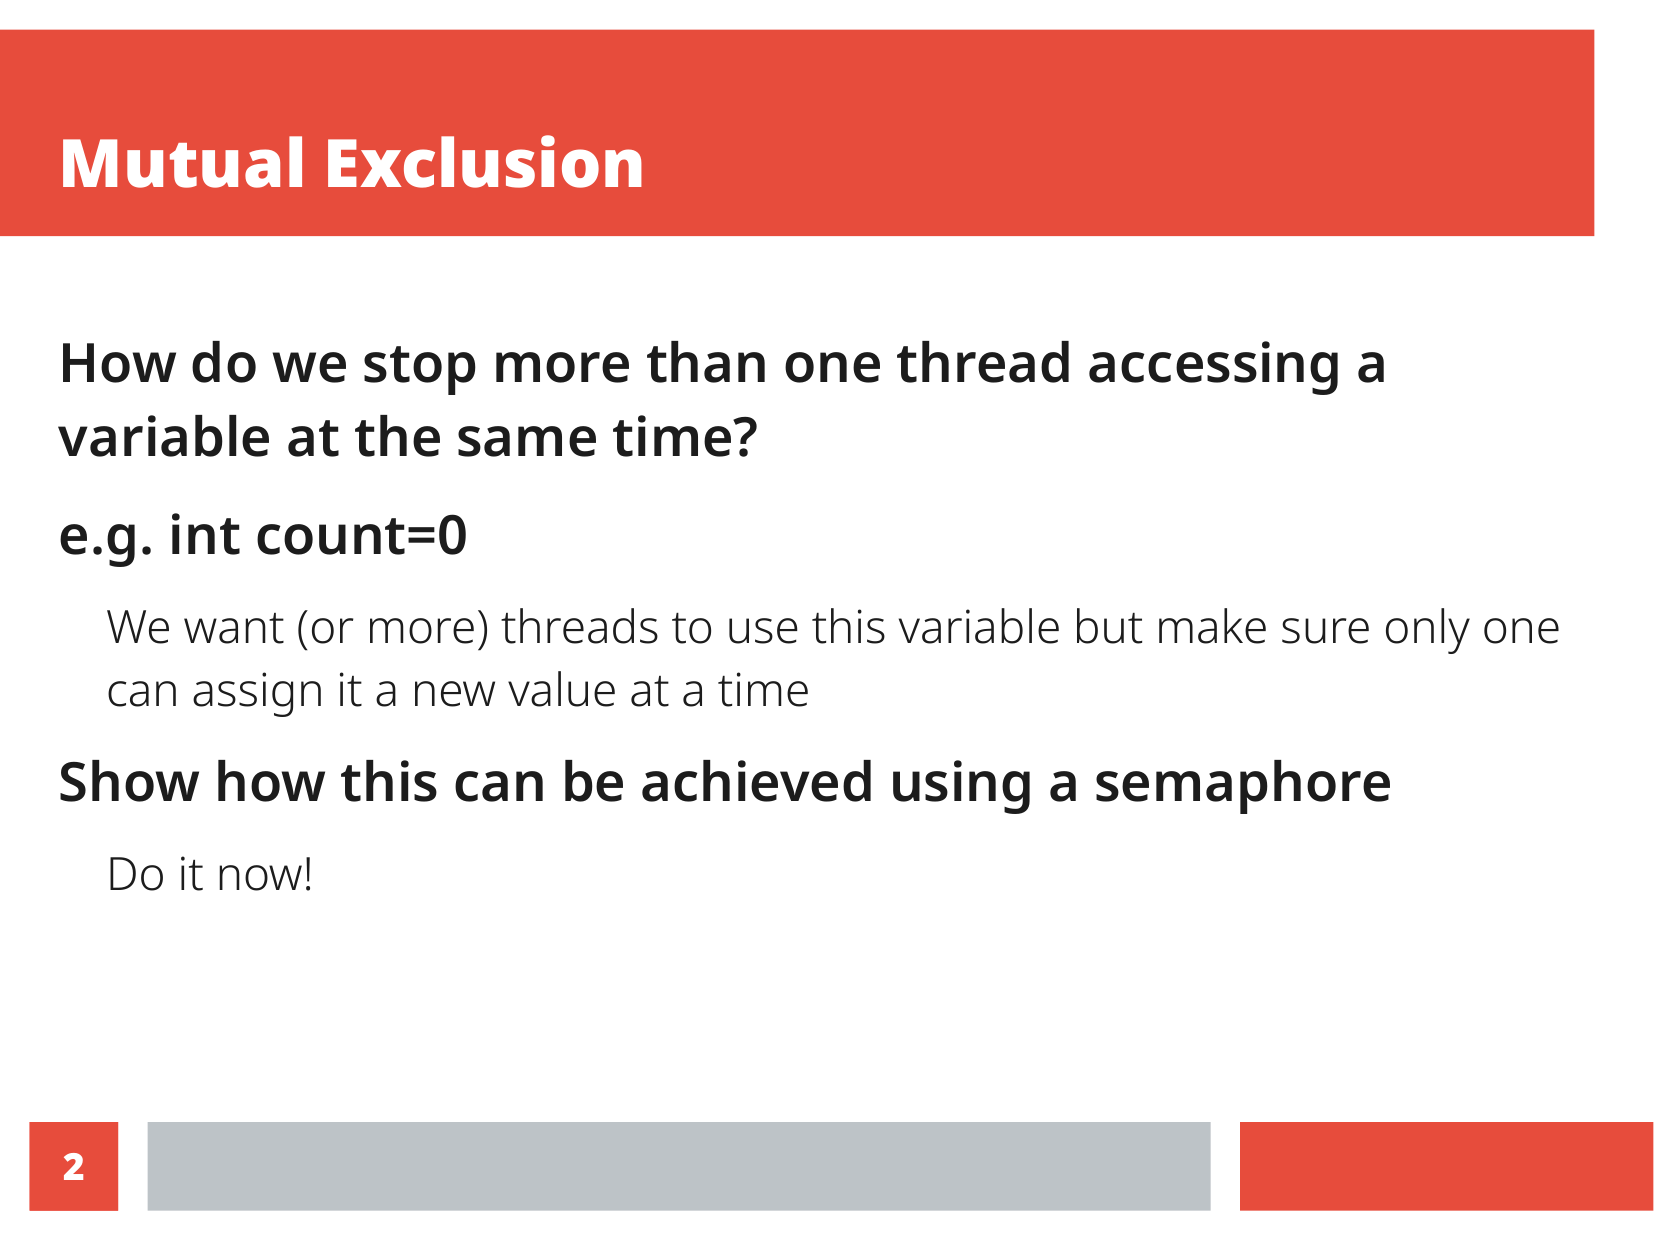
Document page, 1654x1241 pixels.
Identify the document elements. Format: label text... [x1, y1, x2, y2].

list How do we stop more than one thread accessing a variable at the same time? e.g. int count=0 We want (or more) threads to use this variable but make sure only one can assign it a new value at a time Show how this can be achieved using a semaphore Do it now! [59, 324, 1565, 1093]
title Mutual Exclusion [59, 59, 1595, 207]
